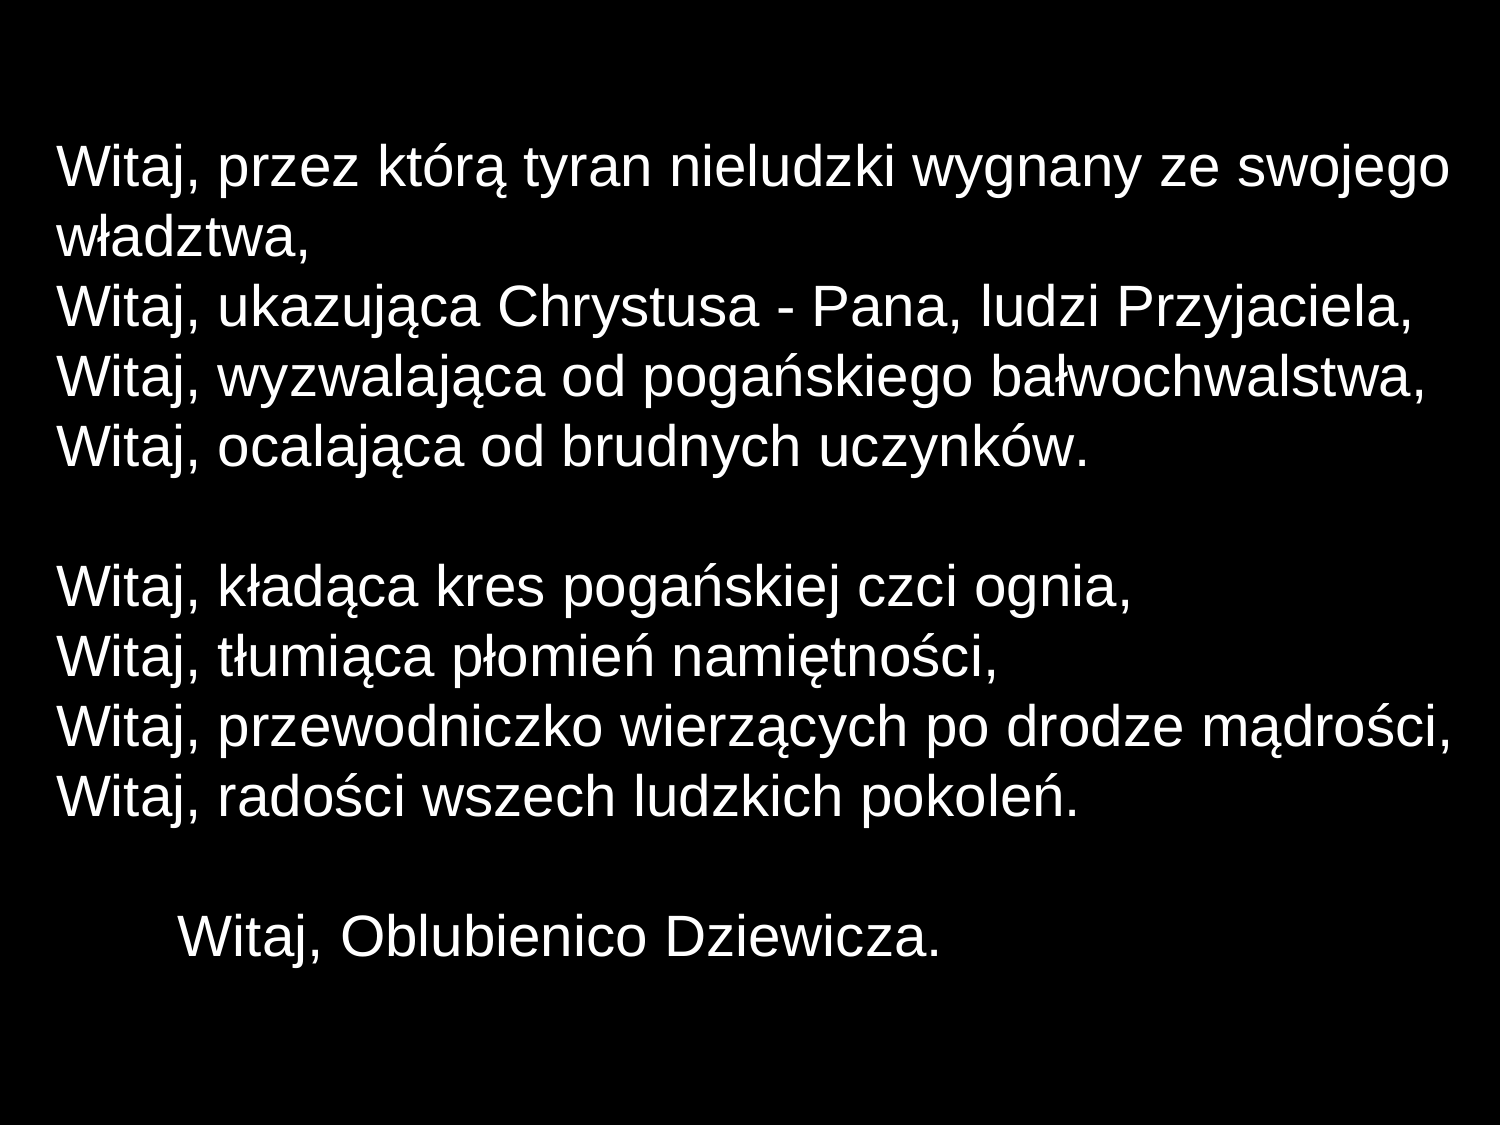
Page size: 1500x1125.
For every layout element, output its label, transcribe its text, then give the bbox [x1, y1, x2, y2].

text_box Witaj, przez którą tyran nieludzki wygnany ze swojego władztwa, Witaj, ukazująca Chrystusa - Pana, ludzi Przyjaciela, Witaj, wyzwalająca od pogańskiego bałwochwalstwa, Witaj, ocalająca od brudnych uczynków. Witaj, kładąca kres pogańskiej czci ognia, Witaj, tłumiąca płomień namiętności, Witaj, przewodniczko wierzących po drodze mądrości, Witaj, radości wszech ludzkich pokoleń. Witaj, Oblubienico Dziewicza. [41, 120, 1489, 976]
